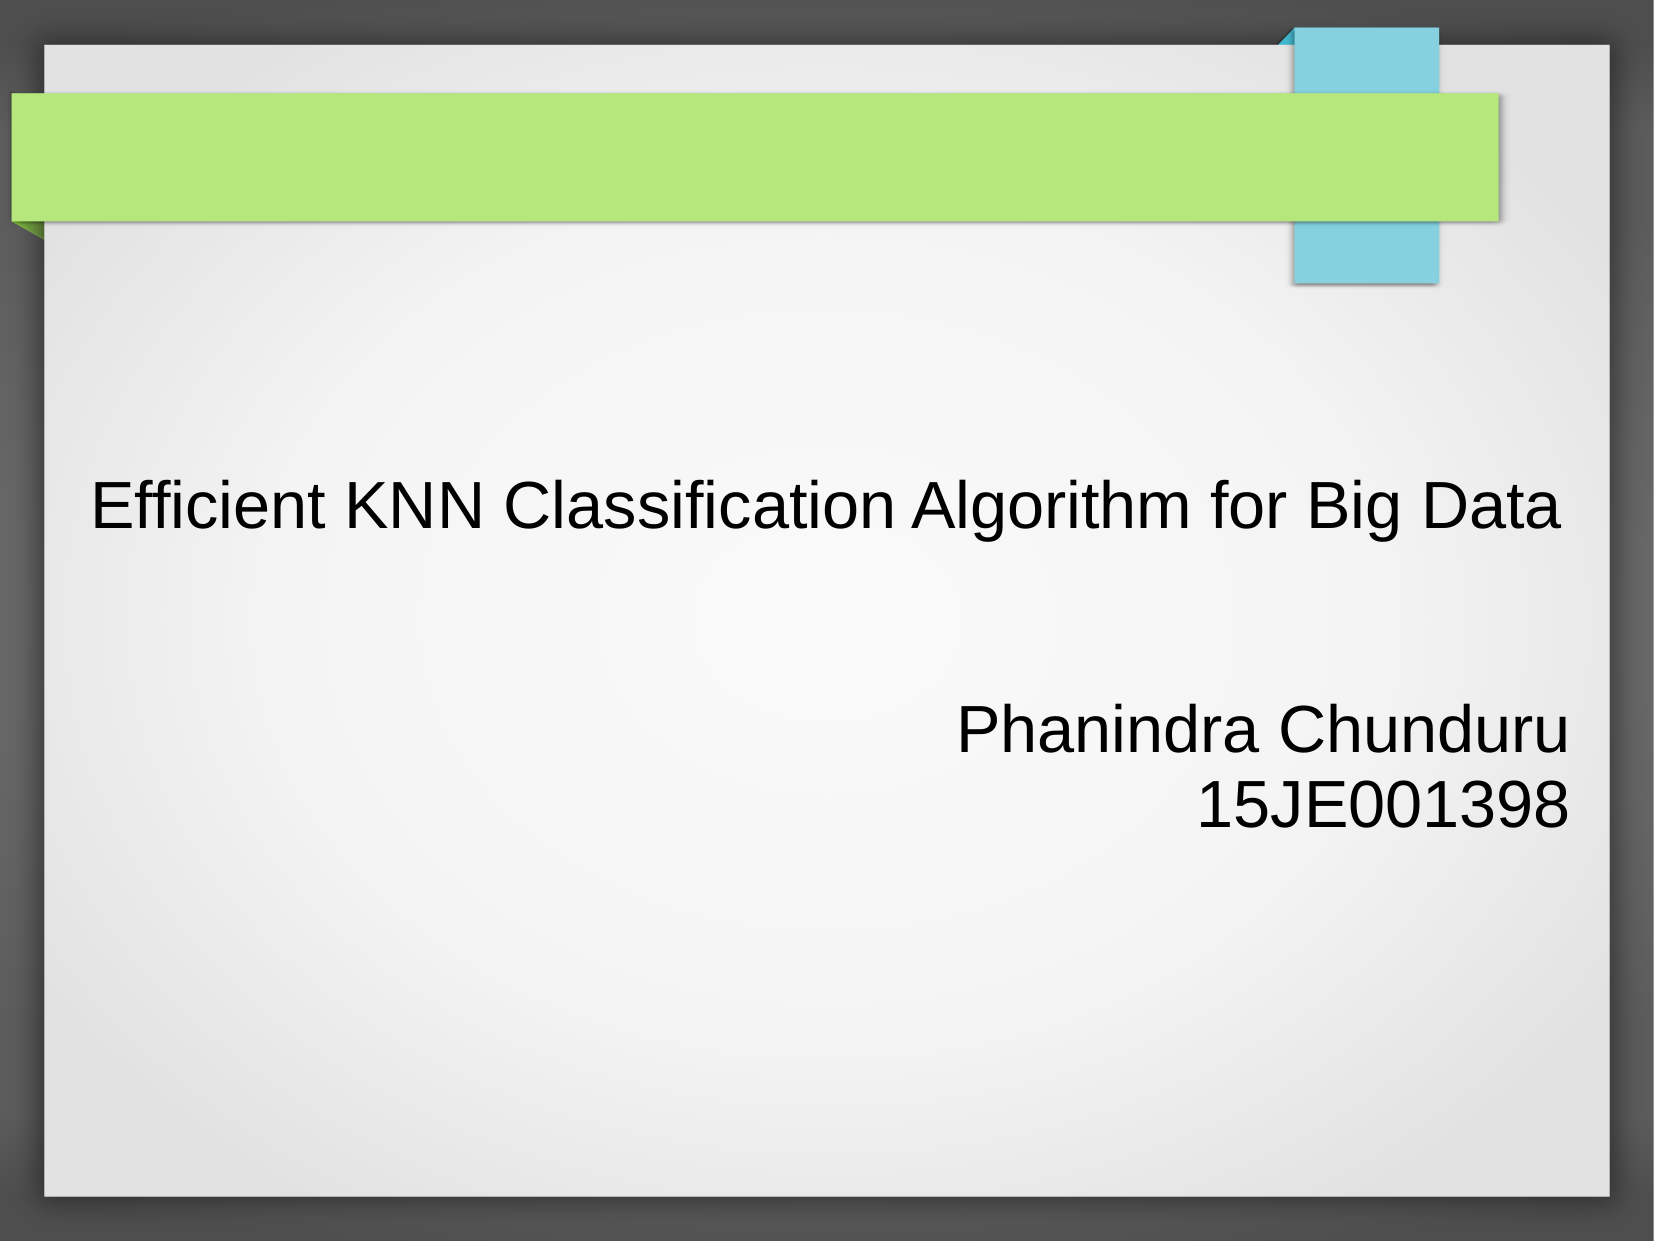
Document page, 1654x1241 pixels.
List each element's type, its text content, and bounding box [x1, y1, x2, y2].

picture [0, 0, 1654, 1241]
subtitle Efficient KNN Classification Algorithm for Big Data Phanindra Chunduru 15JE001398 [82, 295, 1571, 1015]
